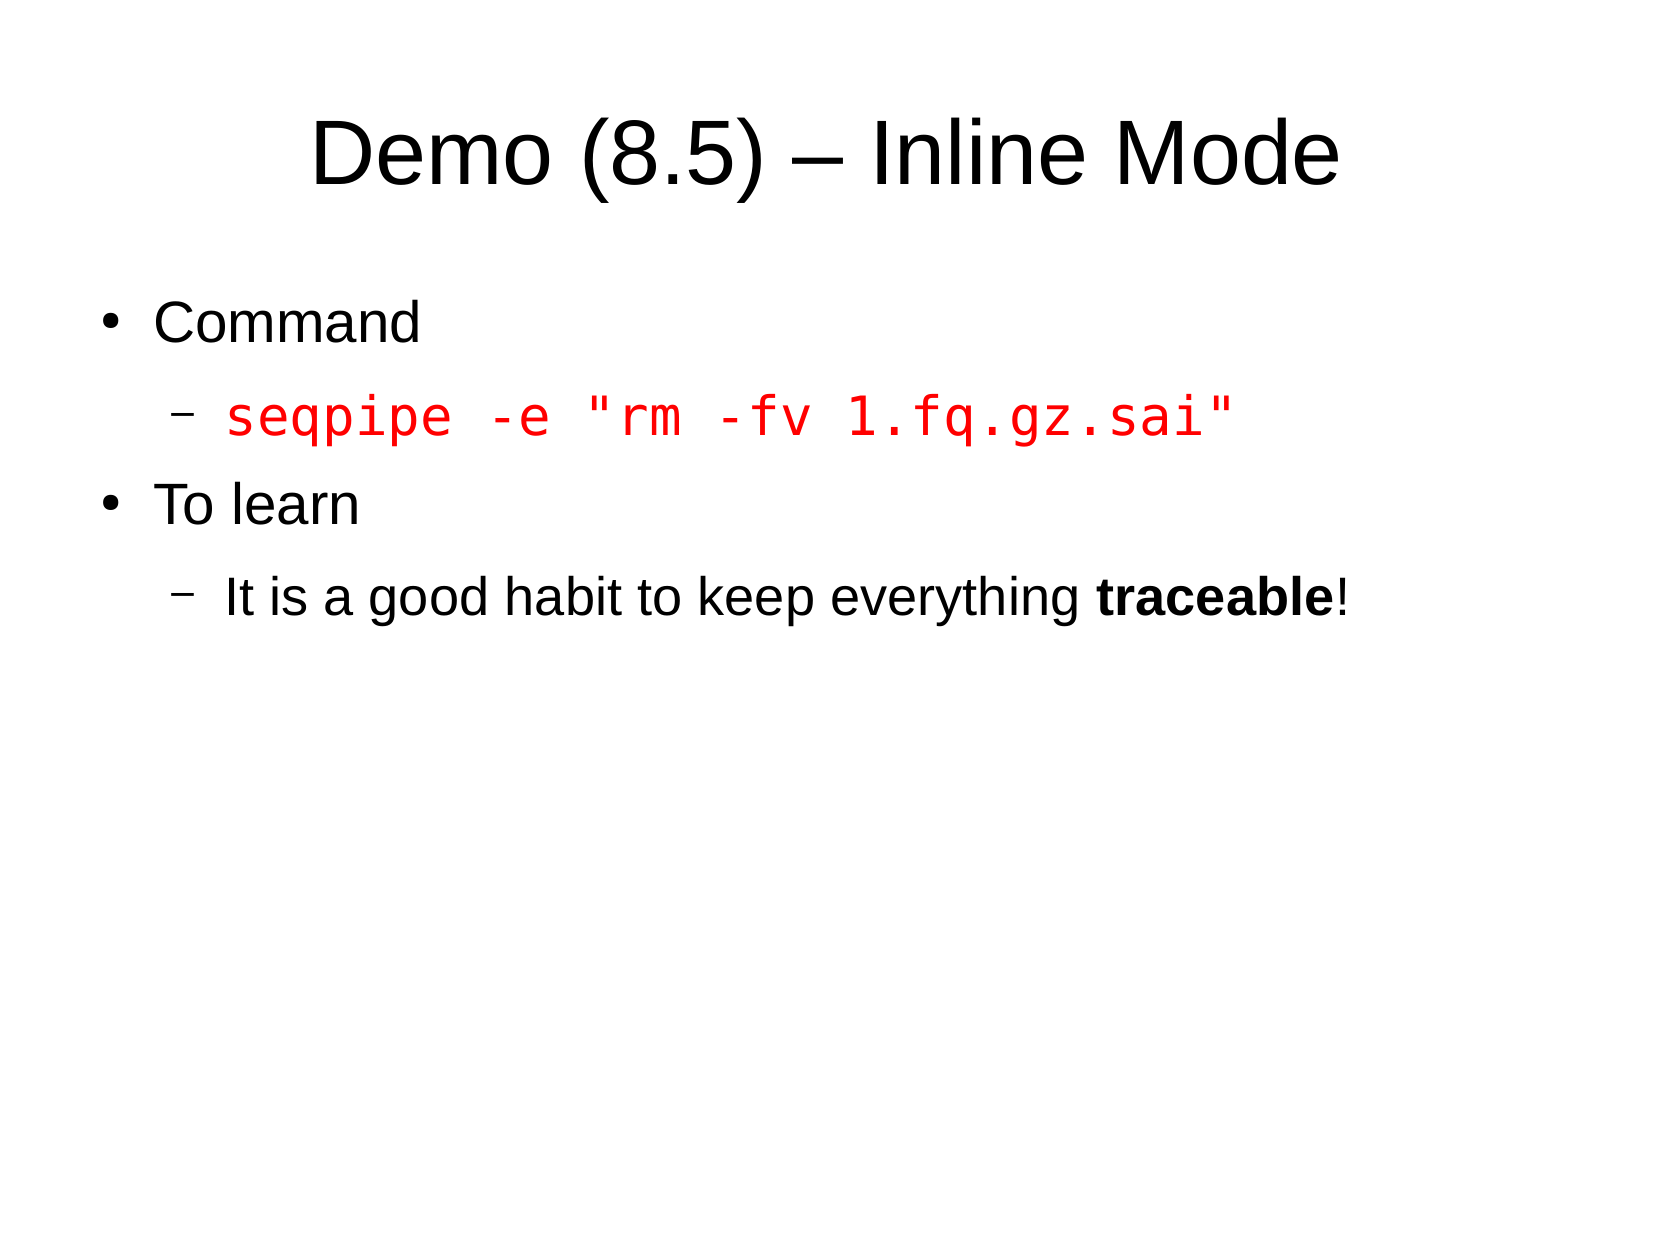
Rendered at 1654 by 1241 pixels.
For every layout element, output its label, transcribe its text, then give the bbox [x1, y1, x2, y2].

title Demo (8.5) – Inline Mode [82, 49, 1571, 257]
list Command seqpipe -e "rm -fv 1.fq.gz.sai" To learn It is a good habit to keep everything traceable! [82, 290, 1538, 1010]
